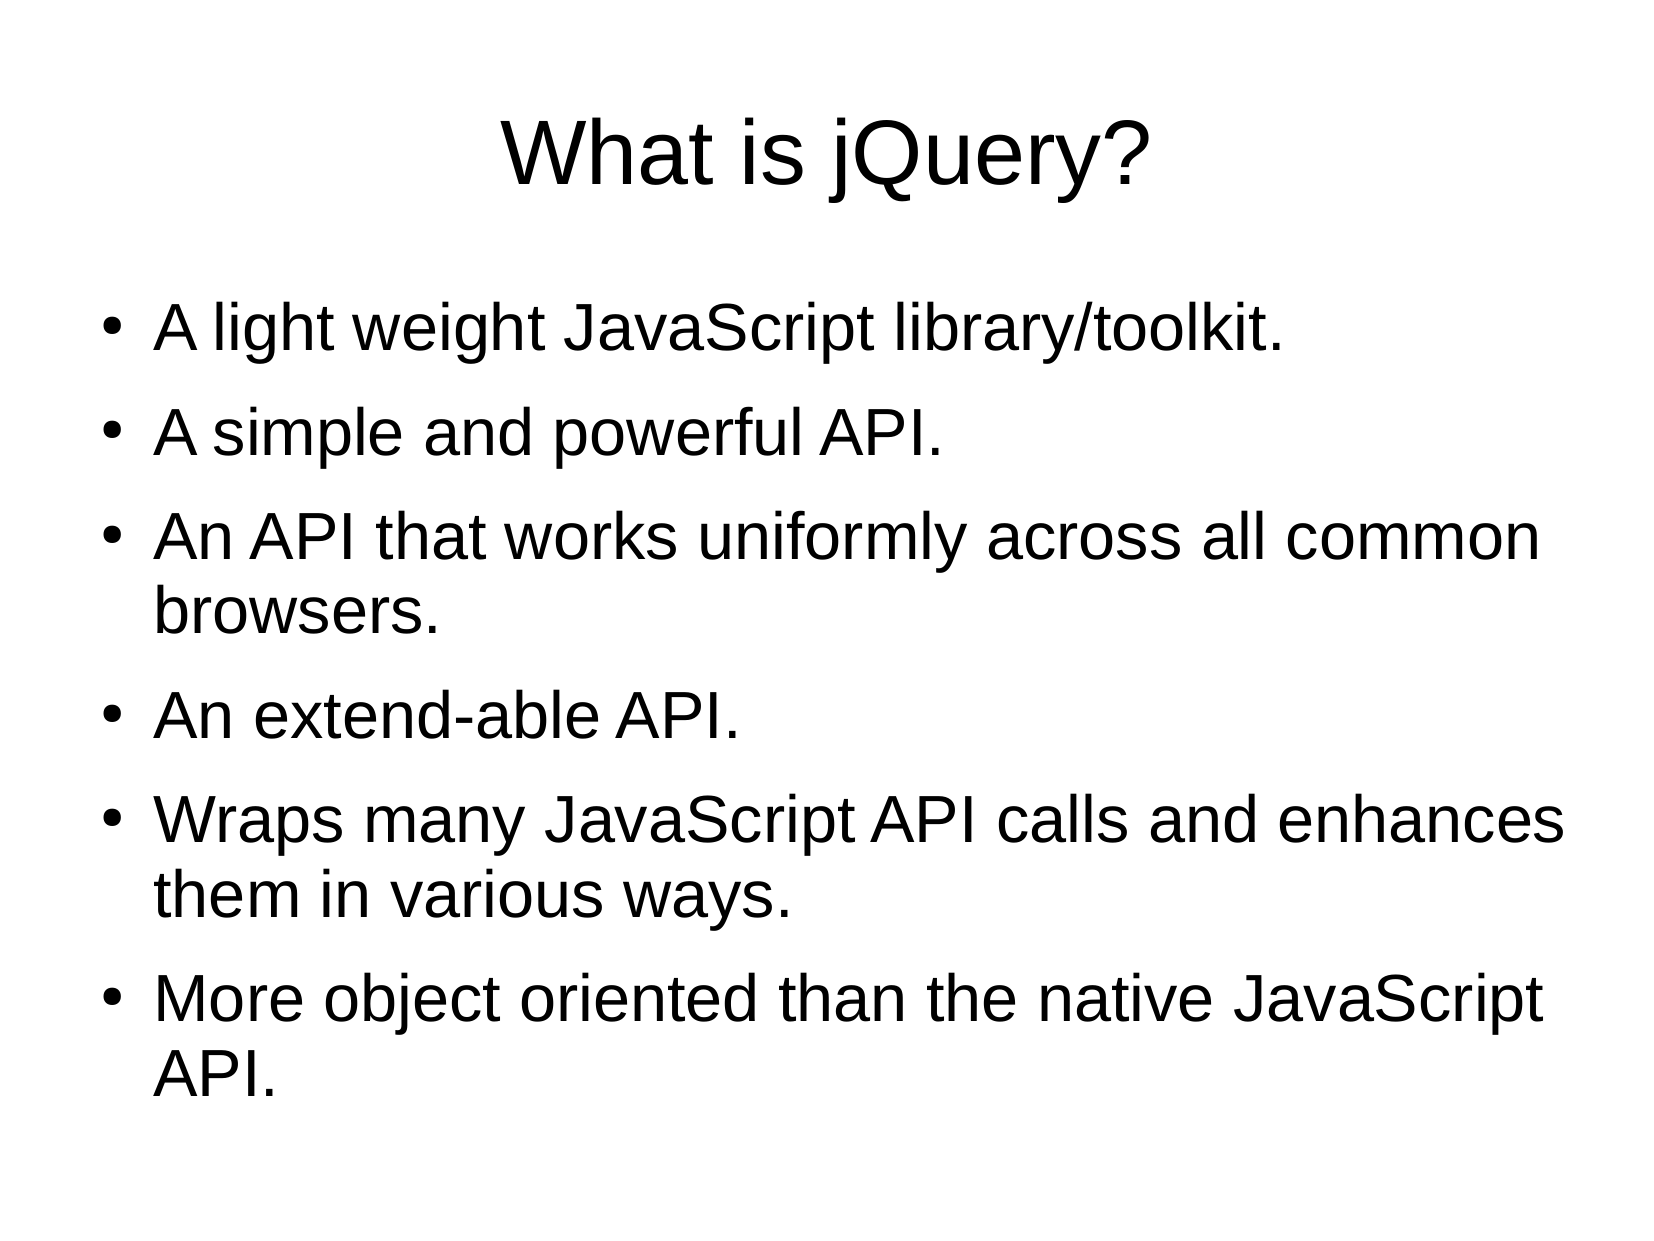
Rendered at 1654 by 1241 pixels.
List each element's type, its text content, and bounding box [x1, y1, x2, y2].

list A light weight JavaScript library/toolkit. A simple and powerful API. An API that works uniformly across all common browsers. An extend-able API. Wraps many JavaScript API calls and enhances them in various ways. More object oriented than the native JavaScript API. [82, 290, 1571, 1111]
title What is jQuery? [82, 49, 1571, 257]
